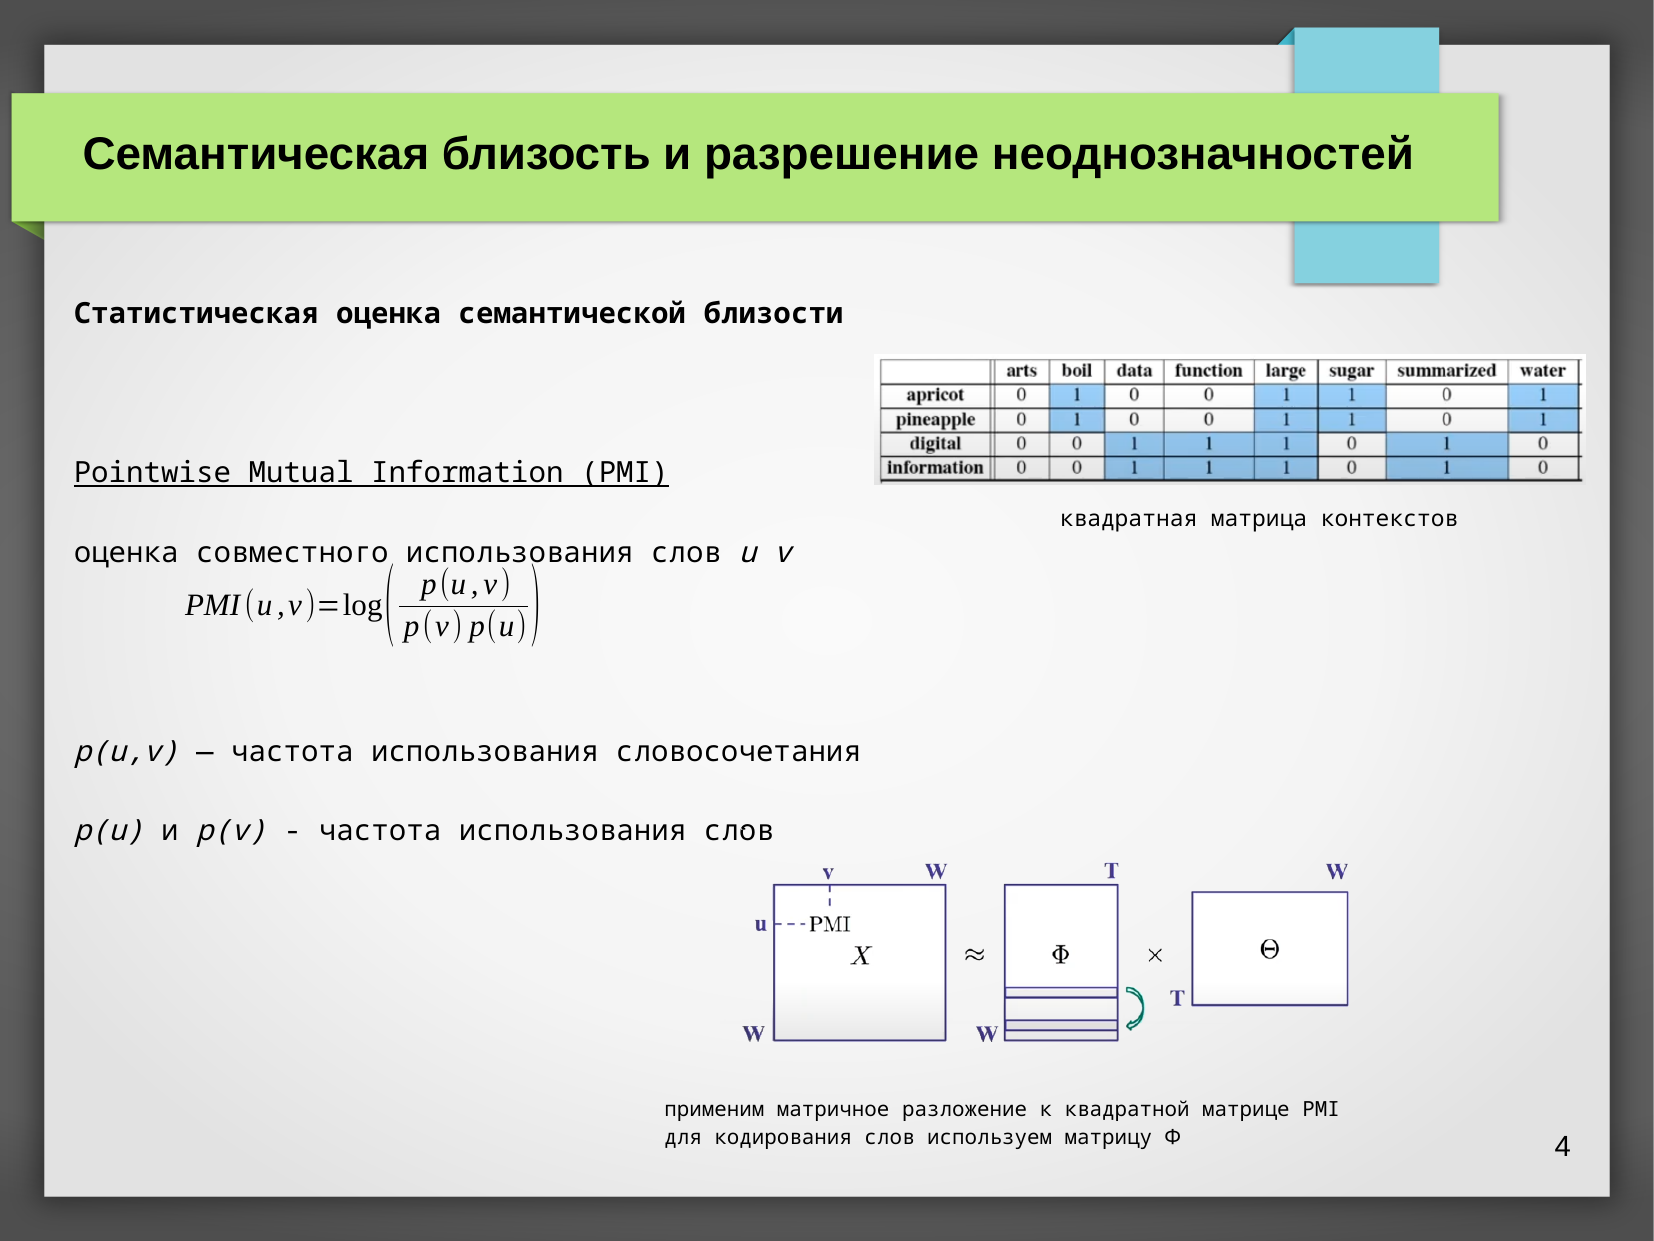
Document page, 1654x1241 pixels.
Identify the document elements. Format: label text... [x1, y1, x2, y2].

text_box квадратная матрица контекстов [1044, 494, 1527, 544]
text_box применим матричное разложение к квадратной матрице PMI для кодирования слов используем матрицу Ф [649, 1086, 1418, 1170]
text_box Статистическая оценка семантической близости Pointwise Mutual Information (PMI) оценка совместного использования слов u v p(u,v) — частота использования словосочетания p(u) и p(v) - частота использования слов [59, 285, 1016, 780]
picture [0, 0, 1654, 1241]
chart [177, 561, 548, 650]
title Семантическая близость и разрешение неоднозначностей [82, 121, 1489, 187]
